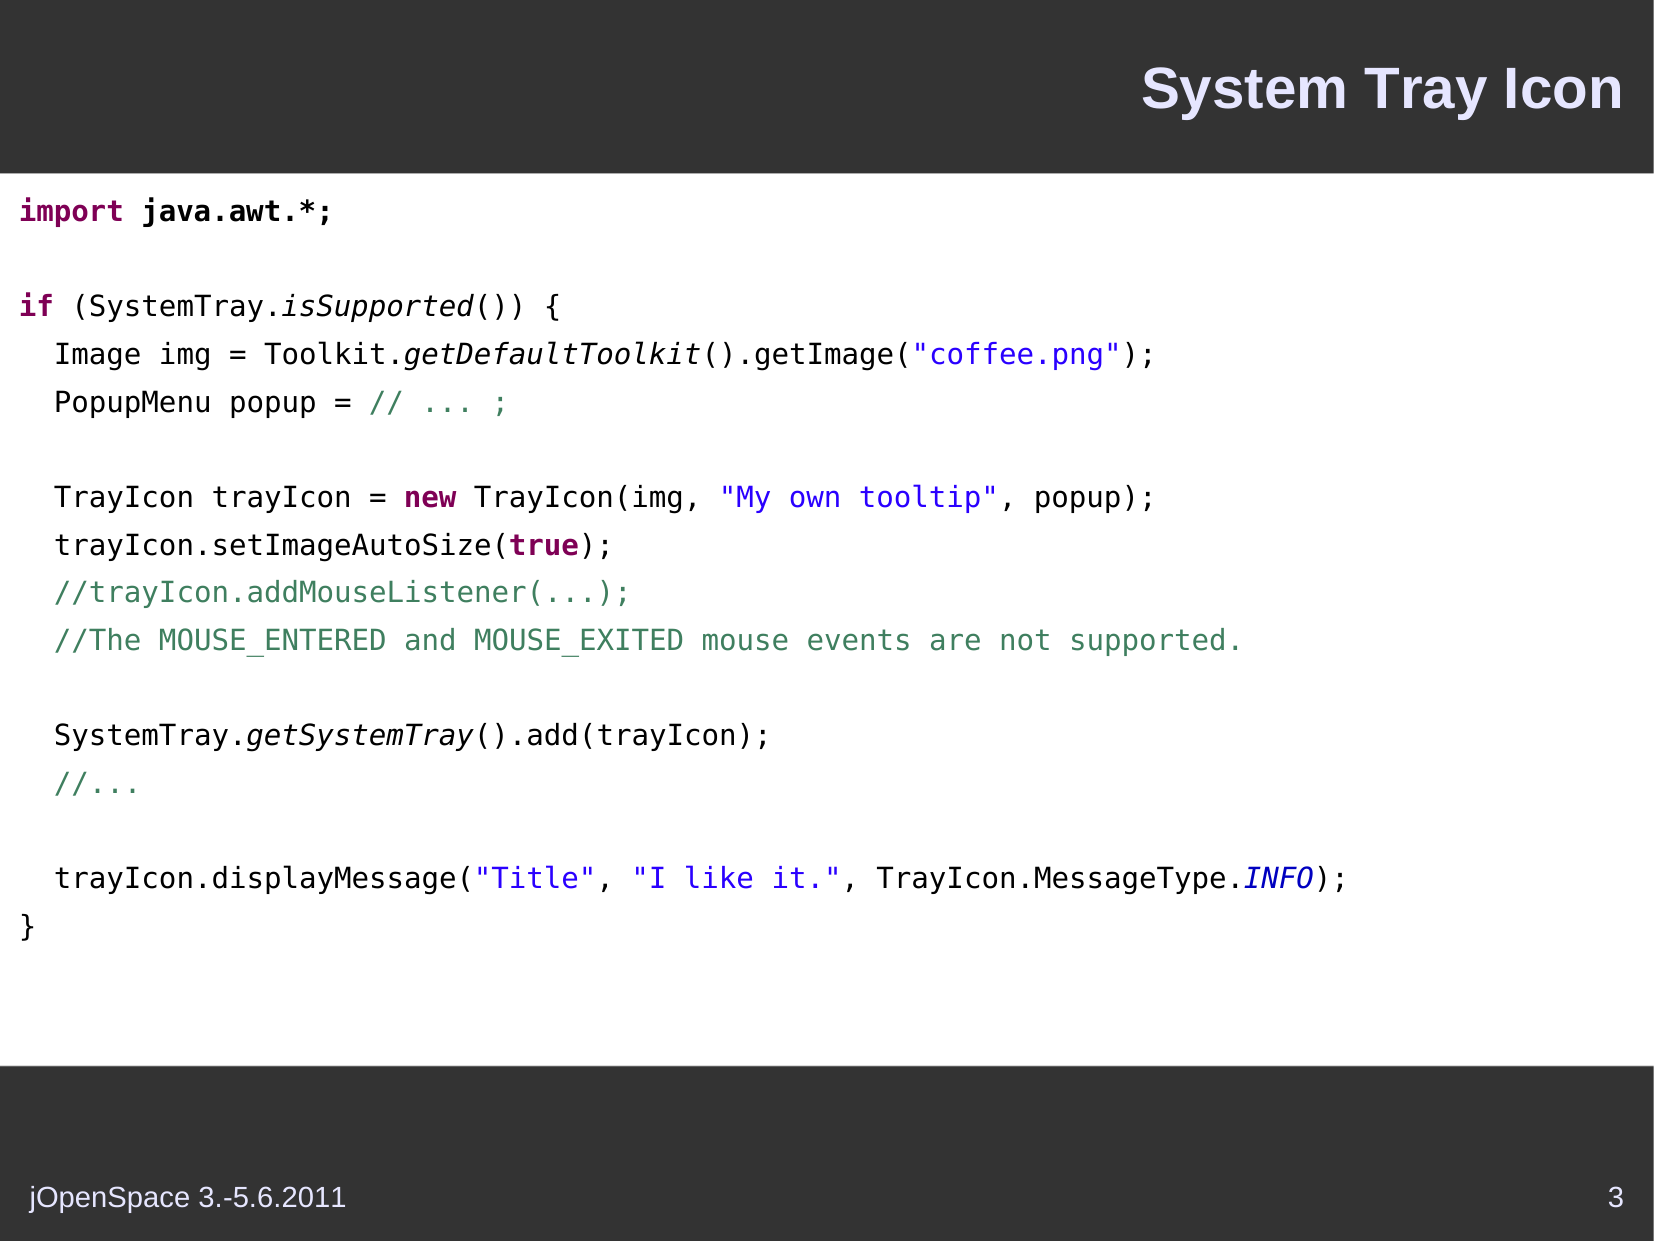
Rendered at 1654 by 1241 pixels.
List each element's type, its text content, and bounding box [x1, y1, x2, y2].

picture [0, 0, 1654, 1241]
list import java.awt.*; if (SystemTray.isSupported()) { Image img = Toolkit.getDefaultToolkit().getImage("coffee.png"); PopupMenu popup = // ... ; TrayIcon trayIcon = new TrayIcon(img, "My own tooltip", popup); trayIcon.setImageAutoSize(true); //trayIcon.addMouseListener(...); //The MOUSE_ENTERED and MOUSE_EXITED mouse events are not supported. SystemTray.getSystemTray().add(trayIcon); //... trayIcon.displayMessage("Title", "I like it.", TrayIcon.MessageType.INFO); } [19, 194, 1630, 1022]
title System Tray Icon [29, 29, 1625, 148]
